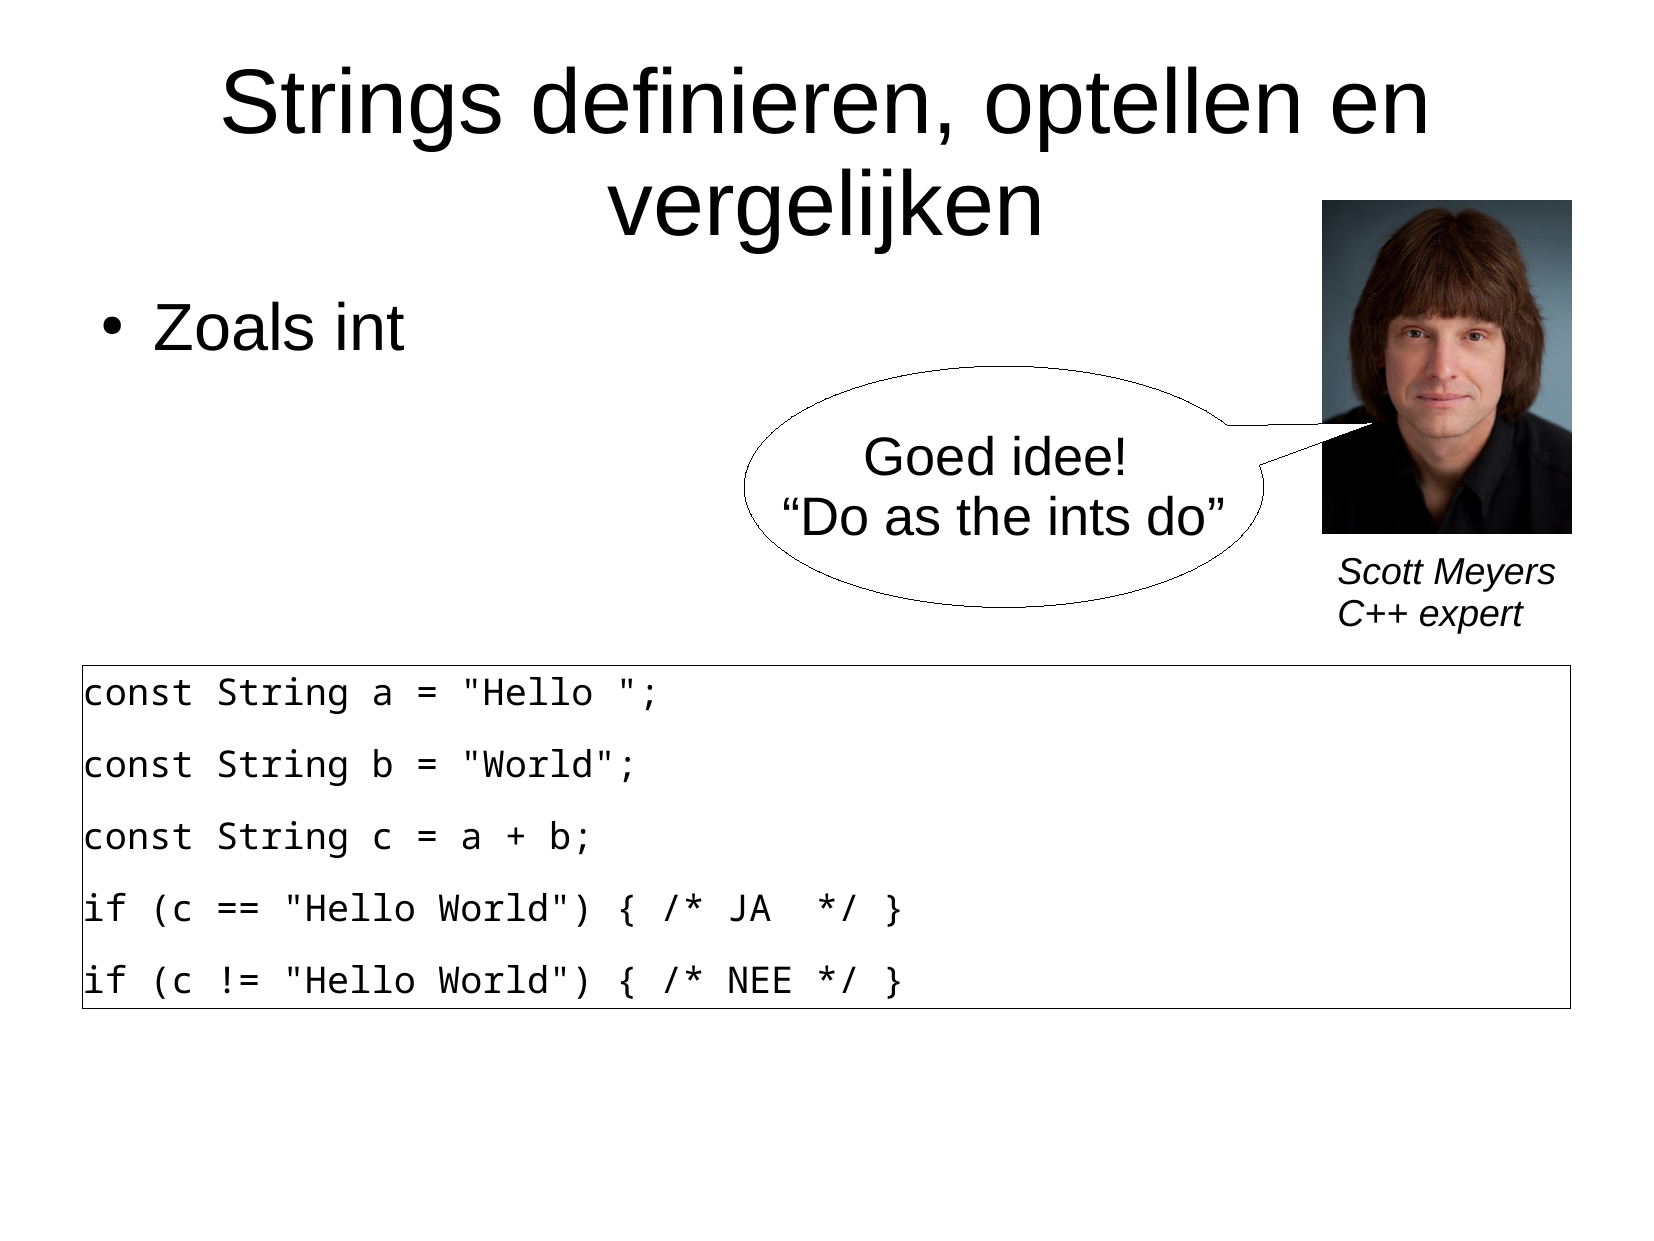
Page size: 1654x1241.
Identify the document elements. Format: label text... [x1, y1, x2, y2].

list const String a = "Hello "; const String b = "World"; const String c = a + b; if (c == "Hello World") { /* JA */ } if (c != "Hello World") { /* NEE */ } [82, 665, 1571, 1009]
picture [1322, 200, 1572, 534]
title Strings definieren, optellen en vergelijken [82, 49, 1571, 257]
list Zoals int [82, 290, 1571, 634]
text_box Scott Meyers C++ expert [1322, 543, 1583, 643]
text_box Goed idee! “Do as the ints do” [744, 366, 1375, 608]
